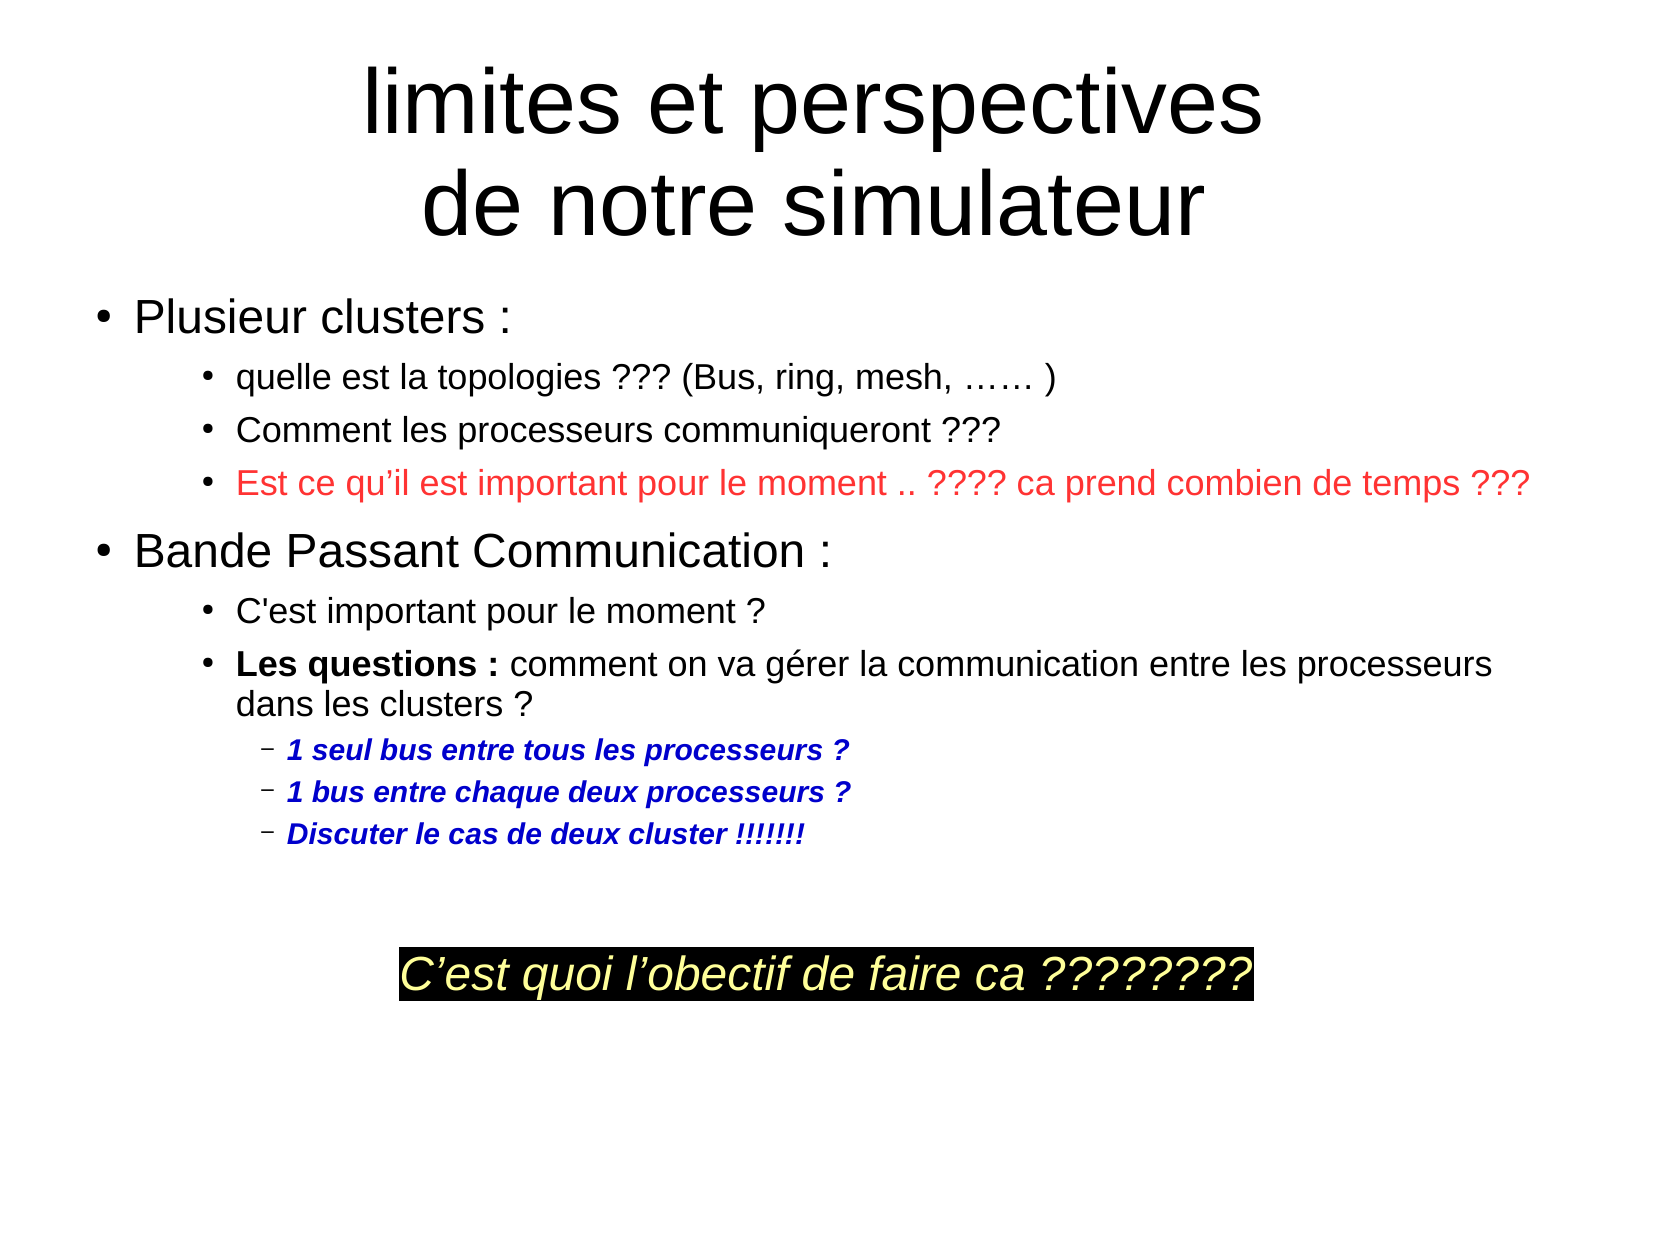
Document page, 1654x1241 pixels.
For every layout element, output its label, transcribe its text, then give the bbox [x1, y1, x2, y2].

title limites et perspectives de notre simulateur [82, 49, 1571, 257]
list Plusieur clusters : quelle est la topologies ??? (Bus, ring, mesh, …… ) Comment les processeurs communiqueront ??? Est ce qu’il est important pour le moment .. ???? ca prend combien de temps ??? Bande Passant Communication : C'est important pour le moment ? Les questions : comment on va gérer la communication entre les processeurs dans les clusters ? 1 seul bus entre tous les processeurs ? 1 bus entre chaque deux processeurs ? Discuter le cas de deux cluster !!!!!!! C’est quoi l’obectif de faire ca ???????? [82, 290, 1571, 1010]
